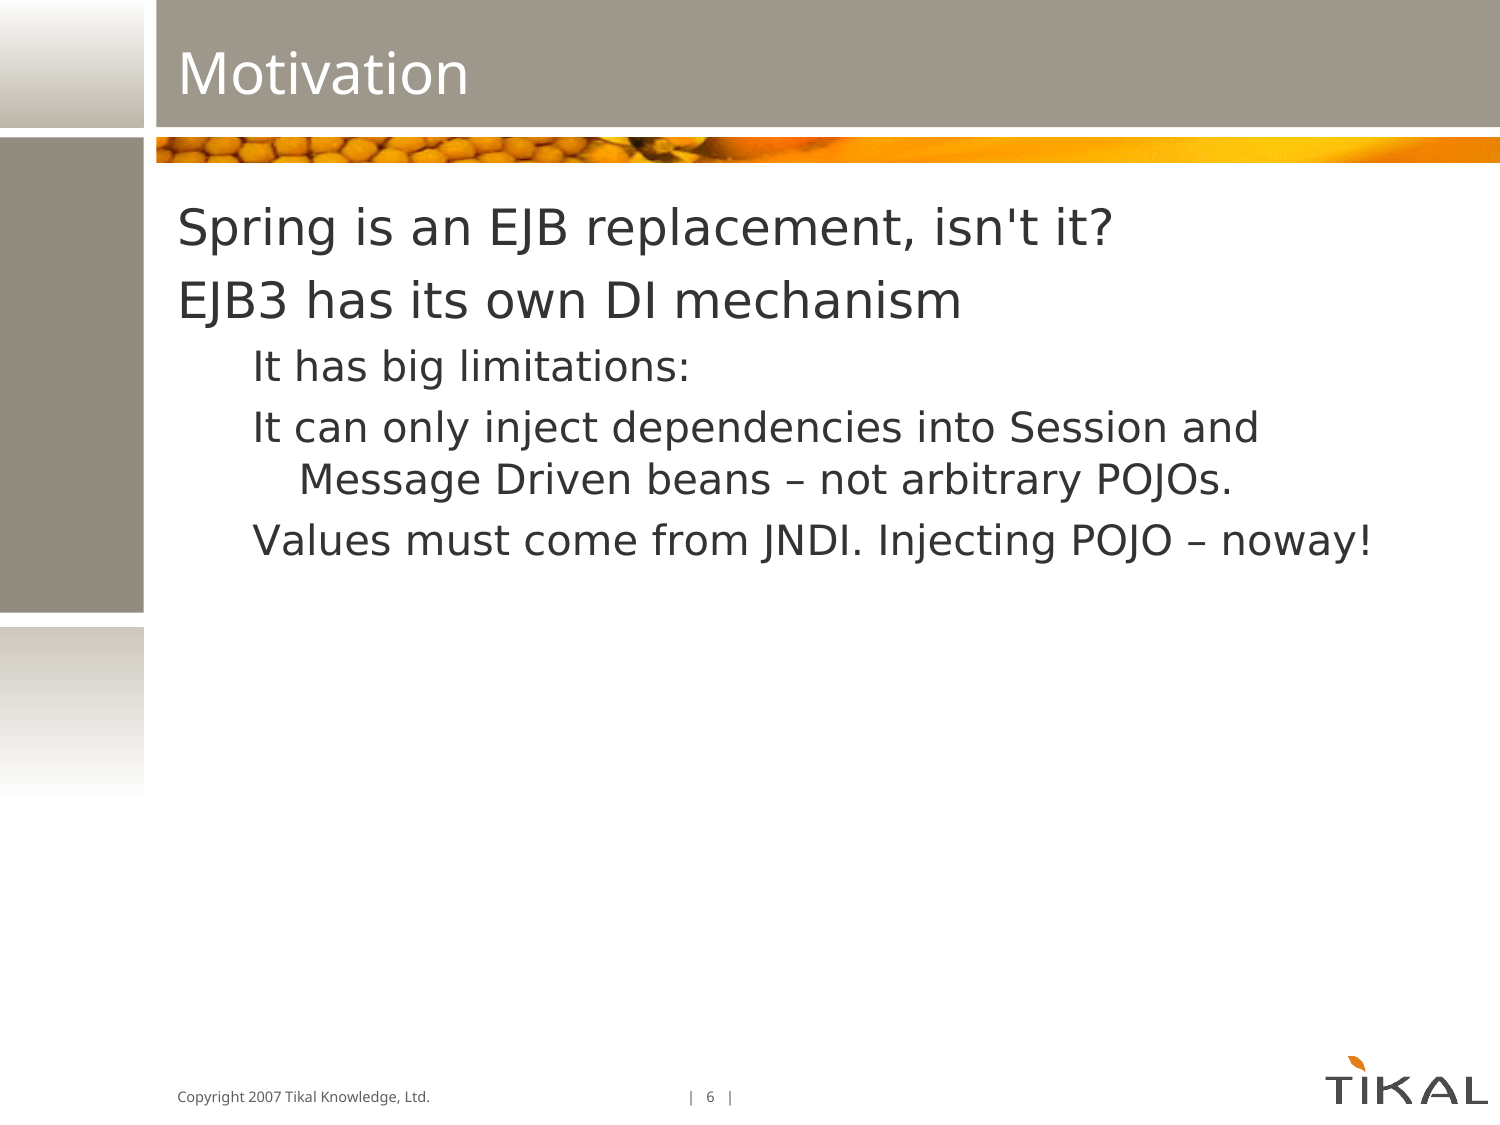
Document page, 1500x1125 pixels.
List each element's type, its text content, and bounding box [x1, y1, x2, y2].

picture [1312, 1034, 1500, 1125]
list Spring is an EJB replacement, isn't it? EJB3 has its own DI mechanism It has big limitations: It can only inject dependencies into Session and Message Driven beans – not arbitrary POJOs. Values must come from JNDI. Injecting POJO – noway! [162, 187, 1450, 1038]
picture [156, 137, 1500, 163]
title Motivation [162, 24, 1450, 126]
